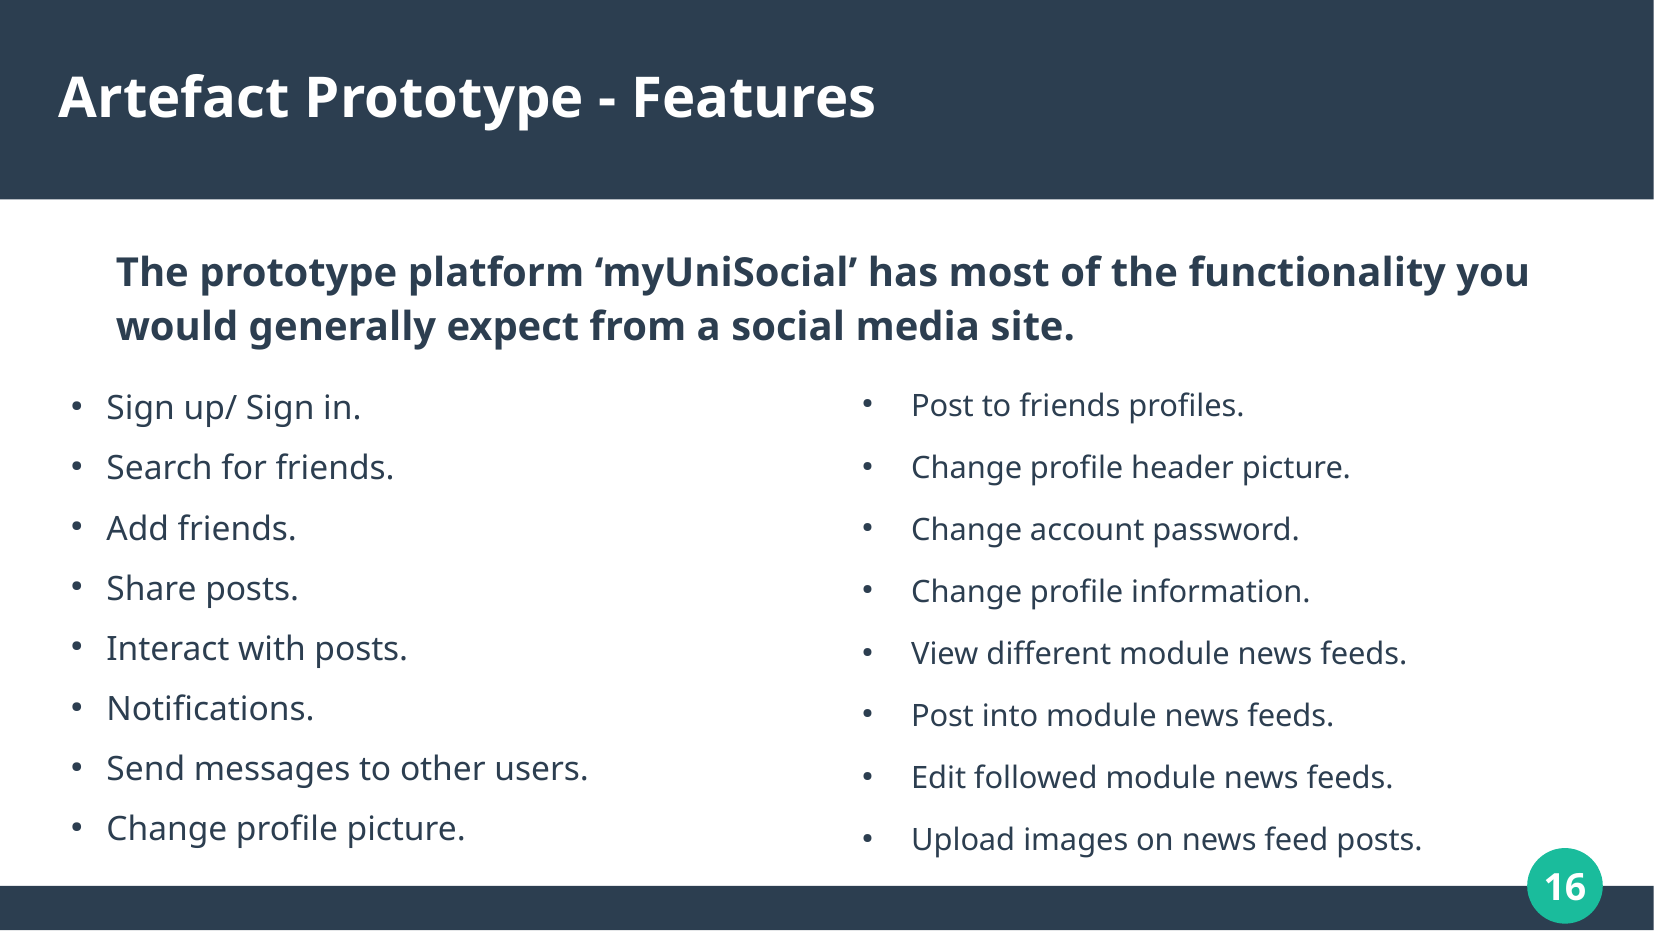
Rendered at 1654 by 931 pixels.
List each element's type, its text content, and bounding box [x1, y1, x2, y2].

list Post to friends profiles. Change profile header picture. Change account password. Change profile information. View different module news feeds. Post into module news feeds. Edit followed module news feeds. Upload images on news feed posts. [845, 383, 1596, 864]
list Sign up/ Sign in. Search for friends. Add friends. Share posts. Interact with posts. Notifications. Send messages to other users. Change profile picture. [59, 383, 809, 857]
list The prototype platform ‘myUniSocial’ has most of the functionality you would generally expect from a social media site. [59, 243, 1596, 355]
title Artefact Prototype - Features [59, 37, 1595, 155]
